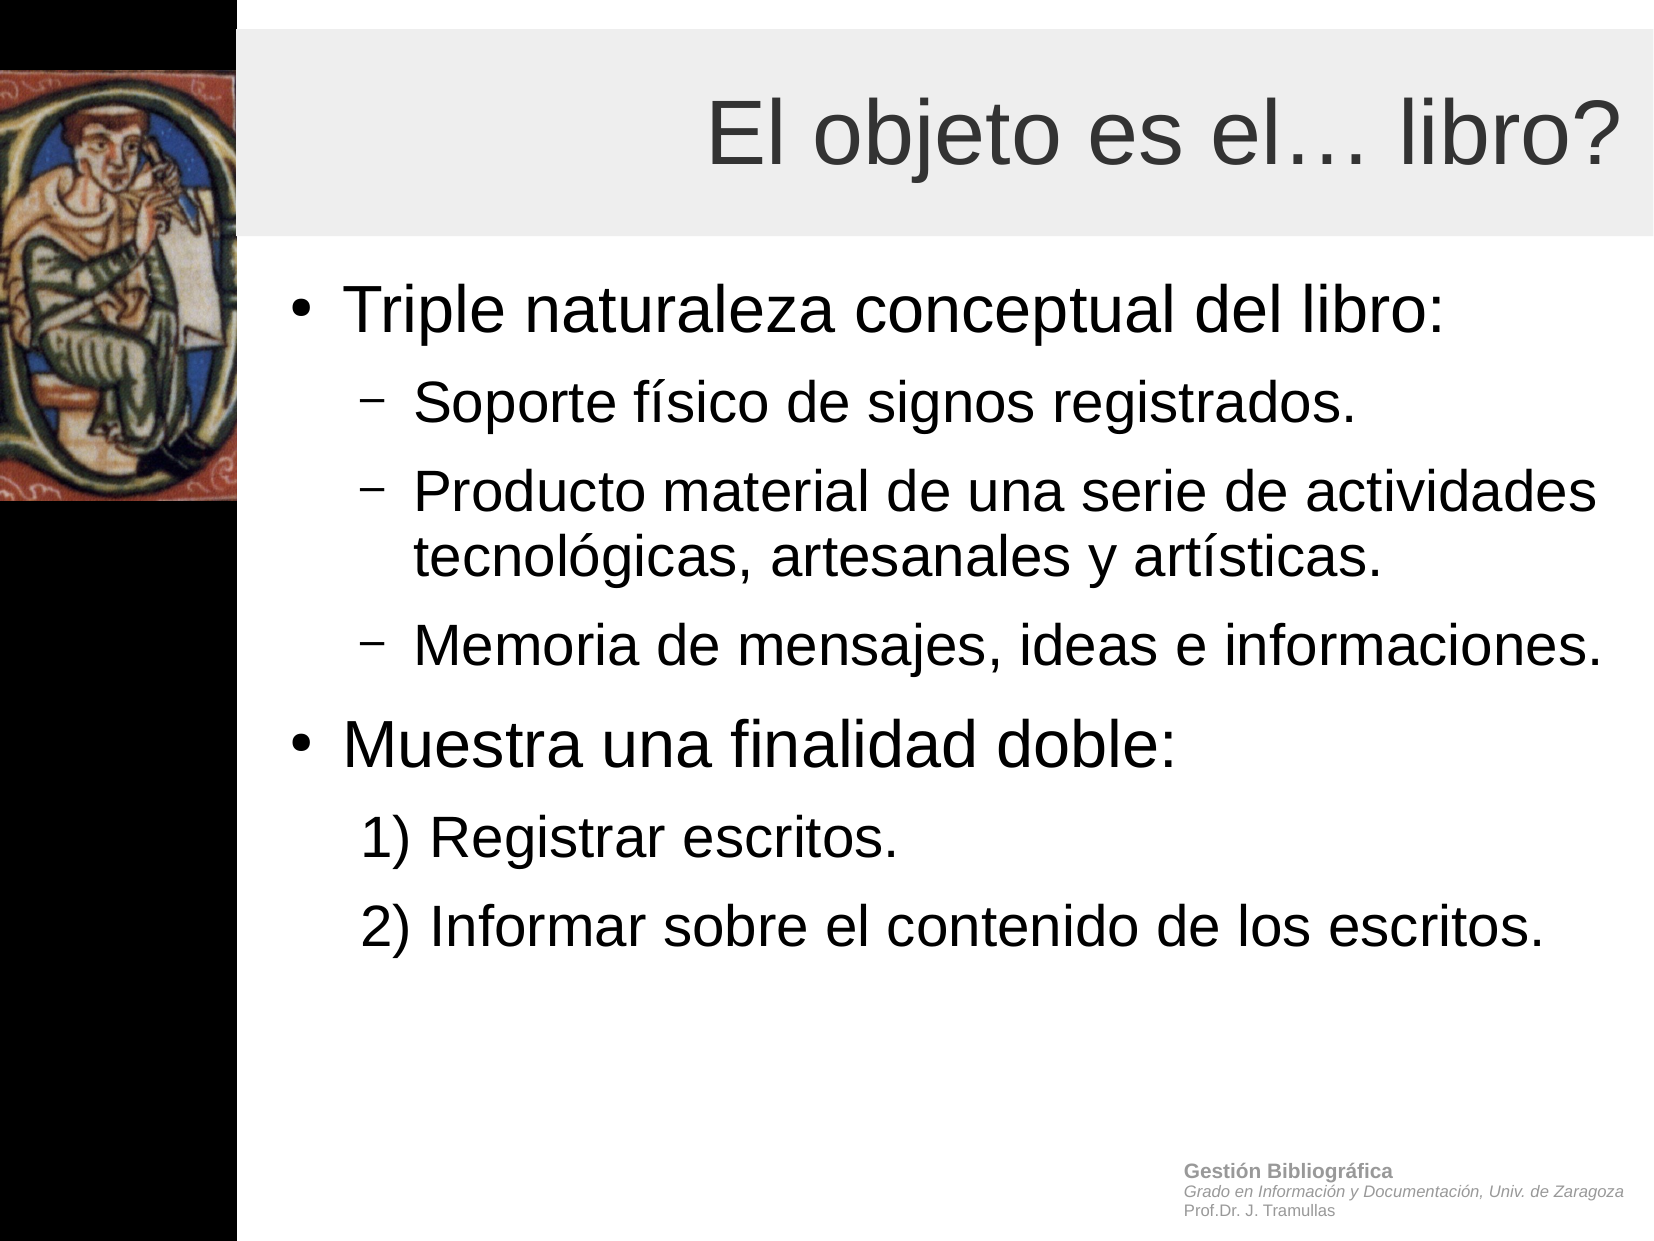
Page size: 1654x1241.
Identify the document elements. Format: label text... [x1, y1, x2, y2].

list Triple naturaleza conceptual del libro: Soporte físico de signos registrados. Producto material de una serie de actividades tecnológicas, artesanales y artísticas. Memoria de mensajes, ideas e informaciones. Muestra una finalidad doble: Registrar escritos. Informar sobre el contenido de los escritos. [271, 271, 1619, 1134]
title El objeto es el… libro? [236, 29, 1654, 237]
picture [0, 70, 237, 501]
